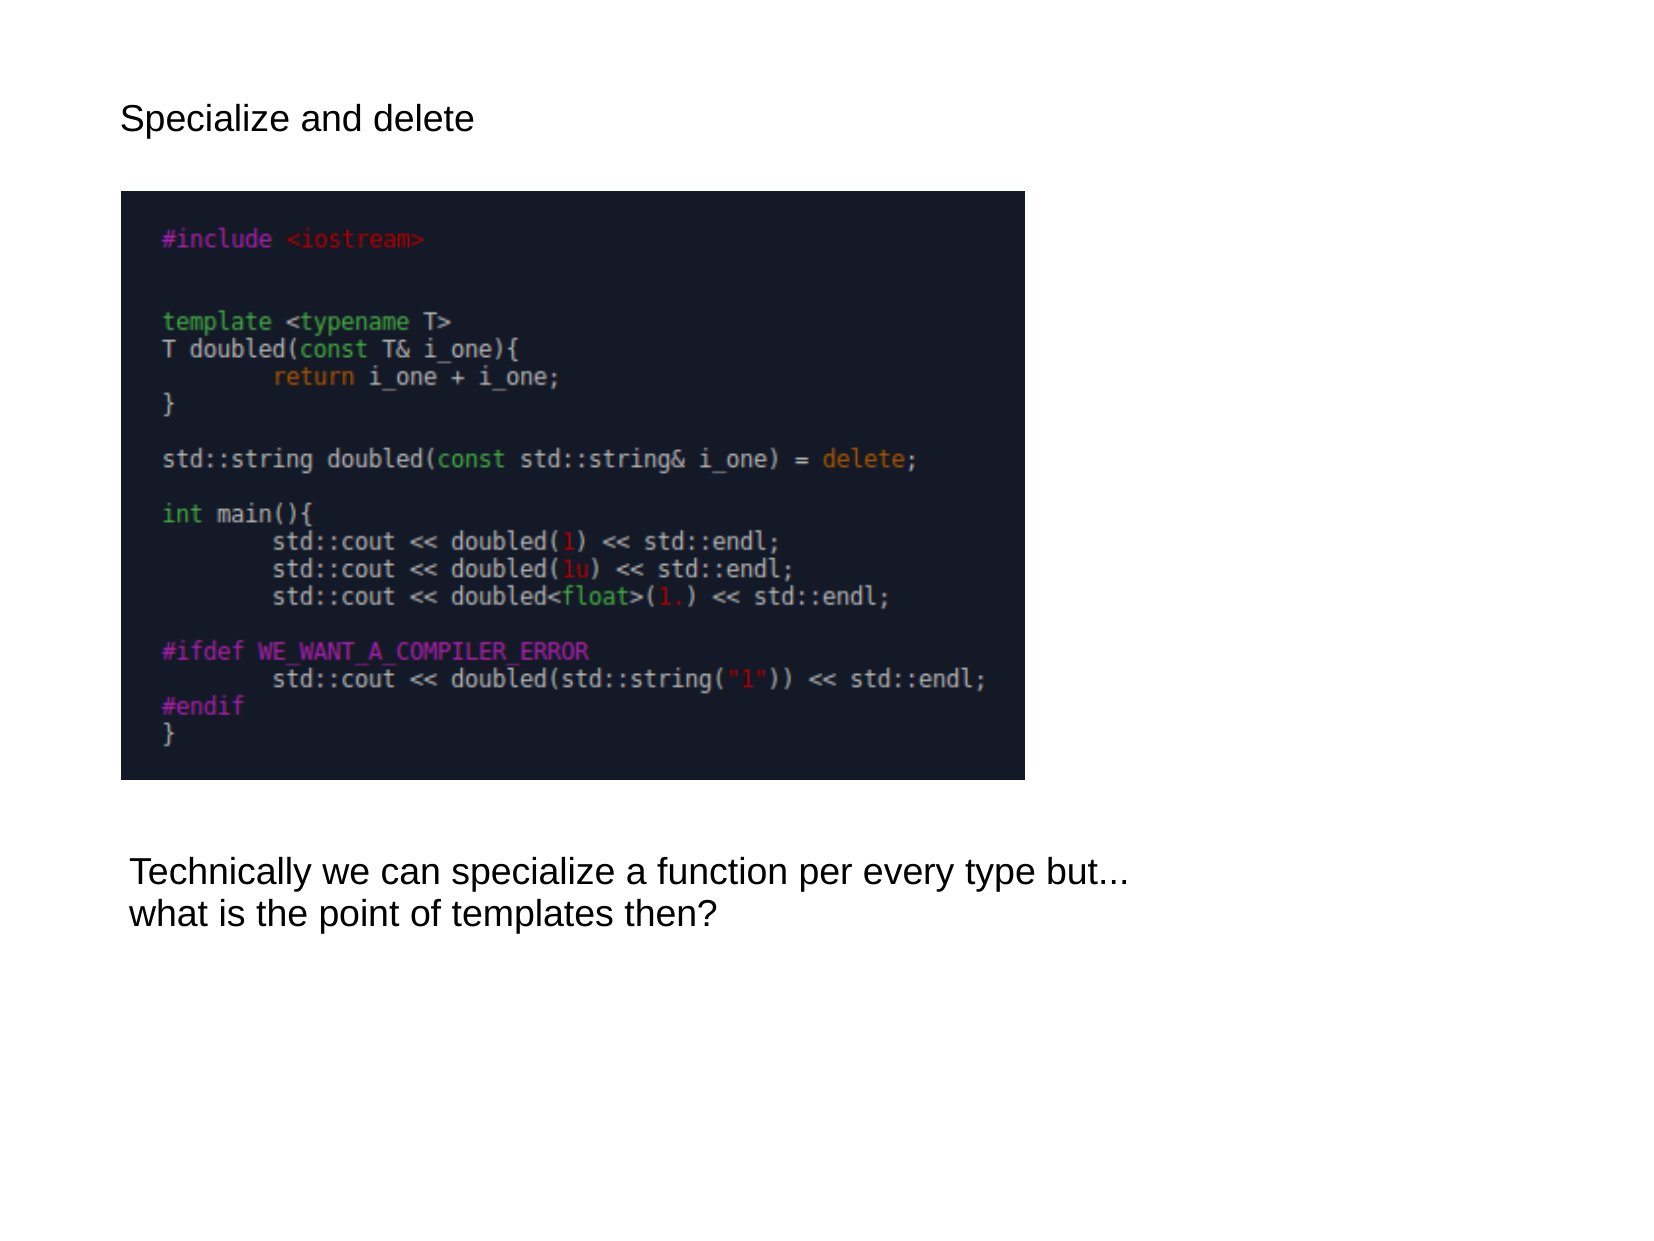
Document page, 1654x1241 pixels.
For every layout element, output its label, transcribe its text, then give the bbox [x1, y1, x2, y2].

text_box Specialize and delete [105, 90, 741, 147]
text_box Technically we can specialize a function per every type but... what is the point of templates then? [114, 843, 1145, 942]
picture [121, 191, 1025, 781]
